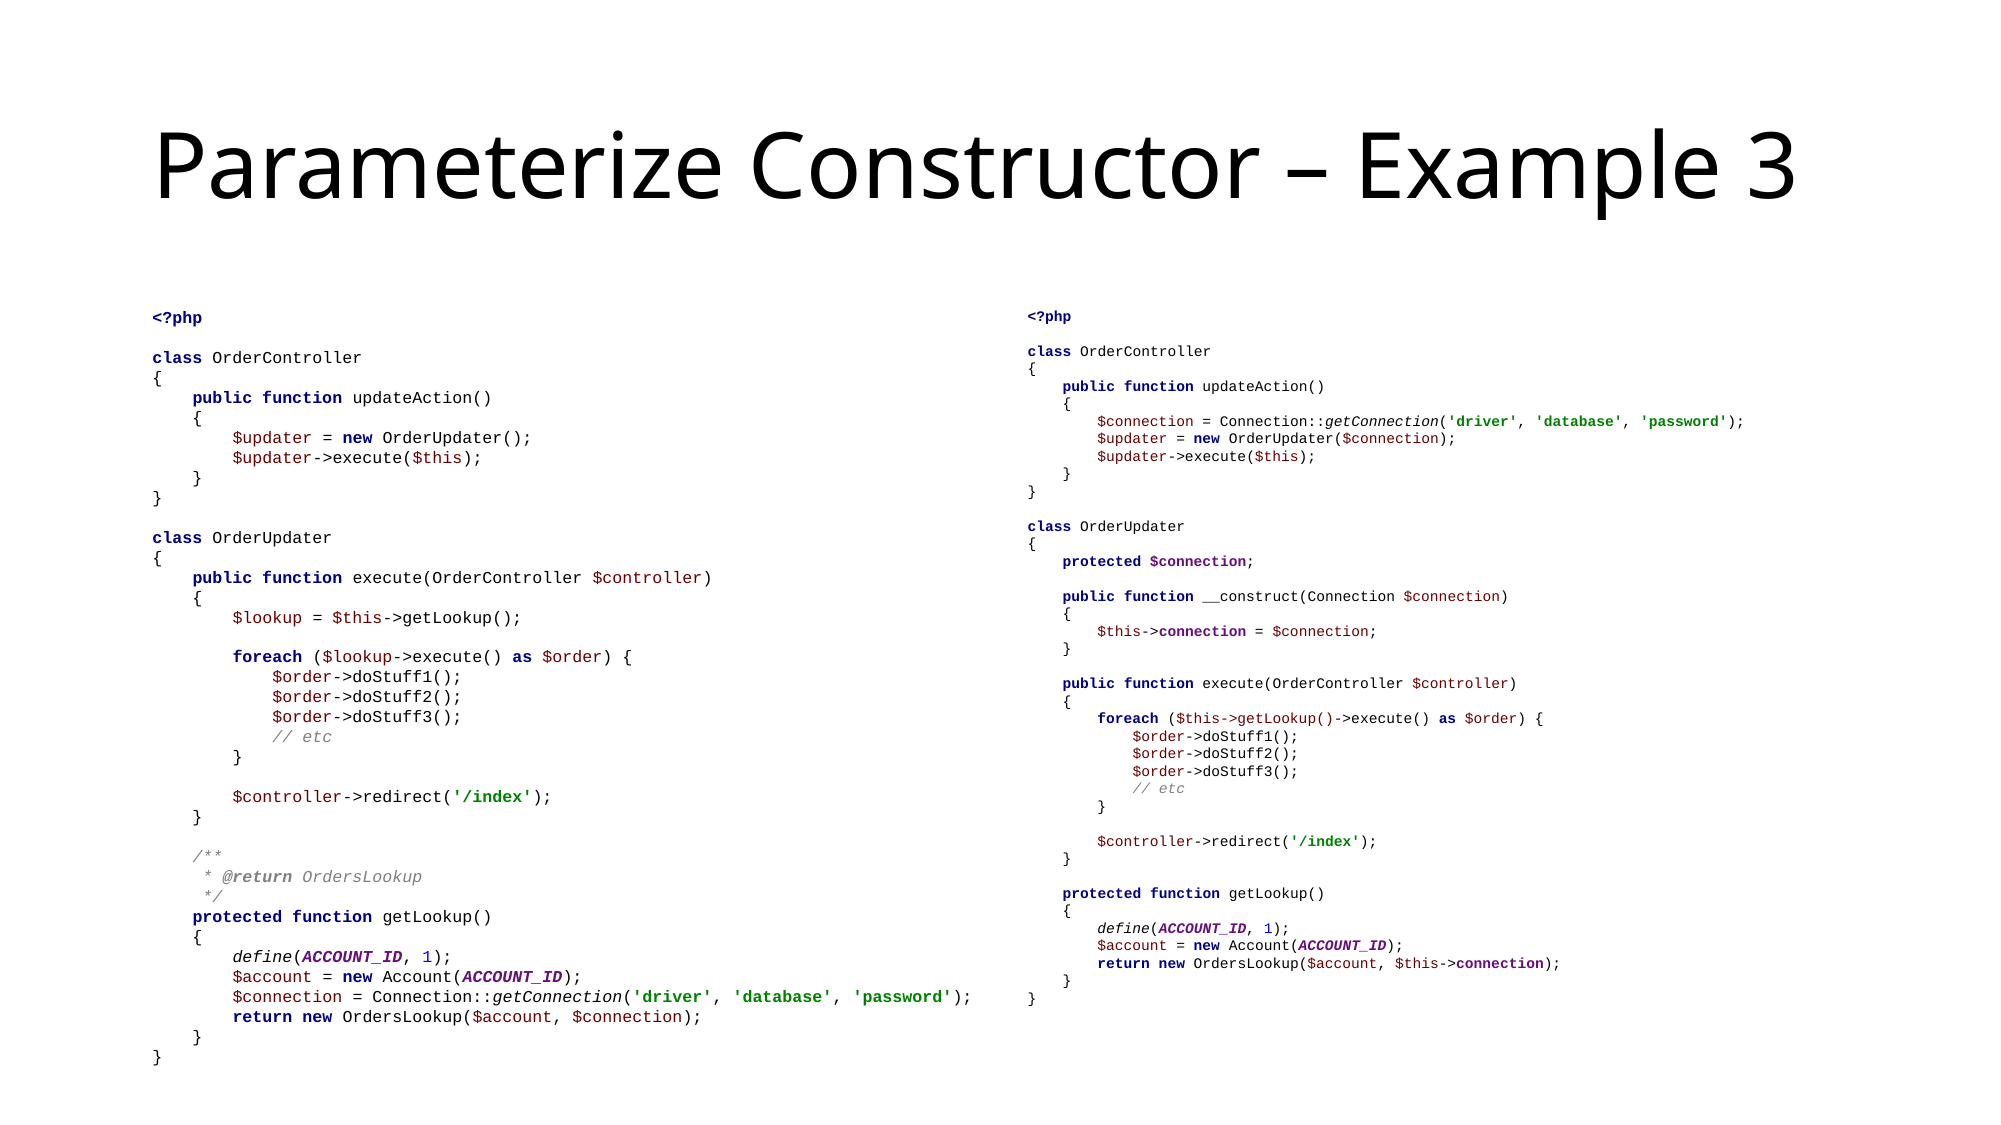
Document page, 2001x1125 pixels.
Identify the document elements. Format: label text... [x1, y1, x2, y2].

list <?php class OrderController { public function updateAction() { $connection = Connection::getConnection('driver', 'database', 'password'); $updater = new OrderUpdater($connection); $updater->execute($this); } } class OrderUpdater { protected $connection; public function __construct(Connection $connection) { $this->connection = $connection; } public function execute(OrderController $controller) { foreach ($this->getLookup()->execute() as $order) { $order->doStuff1(); $order->doStuff2(); $order->doStuff3(); // etc } $controller->redirect('/index'); } protected function getLookup() { define(ACCOUNT_ID, 1); $account = new Account(ACCOUNT_ID); return new OrdersLookup($account, $this->connection); } } [1012, 299, 1776, 1067]
title Parameterize Constructor – Example 3 [137, 59, 1863, 278]
list <?php class OrderController { public function updateAction() { $updater = new OrderUpdater(); $updater->execute($this); } } class OrderUpdater { public function execute(OrderController $controller) { $lookup = $this->getLookup(); foreach ($lookup->execute() as $order) { $order->doStuff1(); $order->doStuff2(); $order->doStuff3(); // etc } $controller->redirect('/index'); } /** * @return OrdersLookup */ protected function getLookup() { define(ACCOUNT_ID, 1); $account = new Account(ACCOUNT_ID); $connection = Connection::getConnection('driver', 'database', 'password'); return new OrdersLookup($account, $connection); } } [137, 299, 988, 1103]
